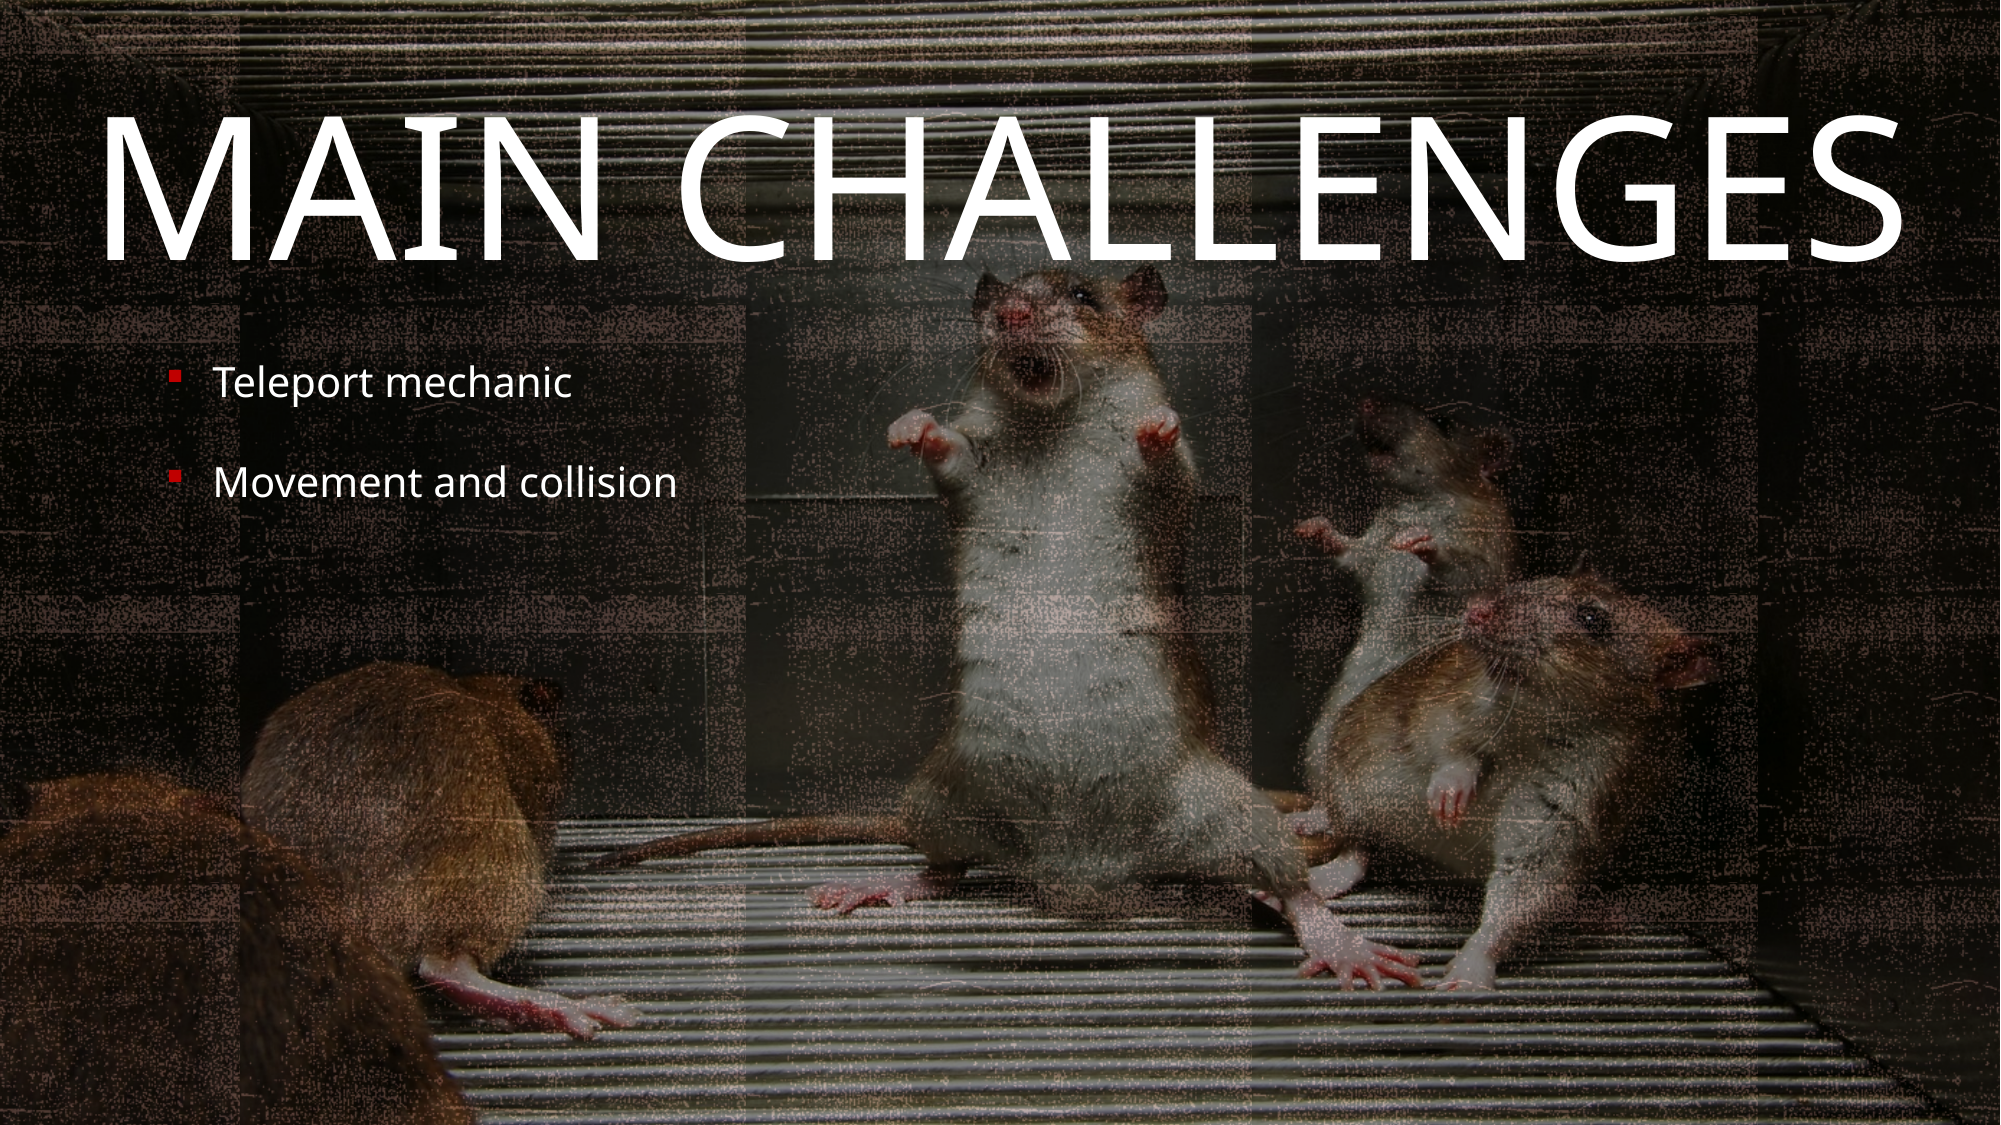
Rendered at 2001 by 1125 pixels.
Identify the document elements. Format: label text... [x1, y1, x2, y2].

text_box [0, 307, 2000, 1125]
title Main Challenges [0, 0, 2000, 307]
text_box Teleport mechanic Movement and collision [150, 348, 1559, 514]
